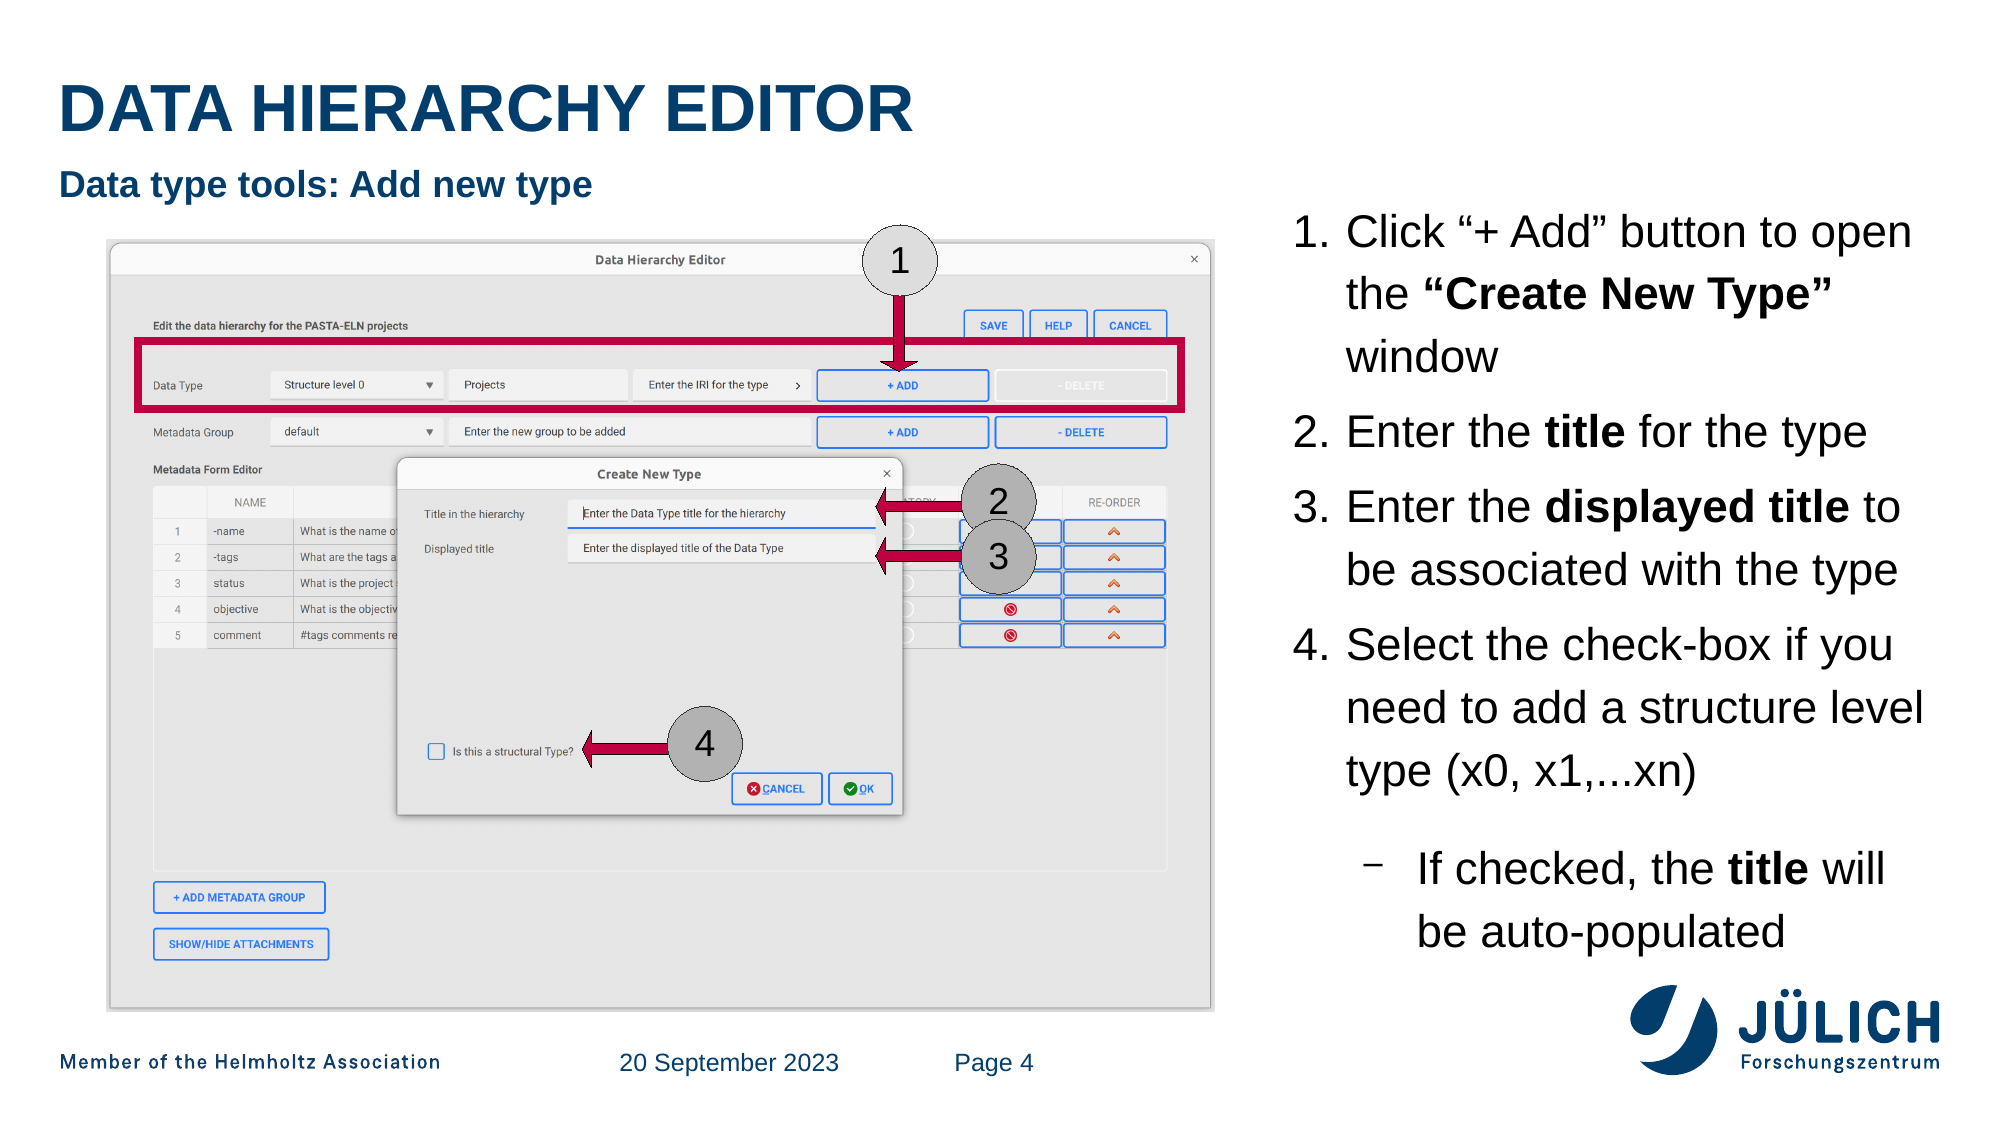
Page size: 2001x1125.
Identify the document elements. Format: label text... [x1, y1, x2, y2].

slide_number 20 September 2023 [619, 1046, 882, 1084]
picture [142, 345, 1177, 405]
text_box [875, 537, 961, 575]
title Data Hierarchy Editor [59, 53, 1938, 193]
text_box [875, 487, 962, 526]
text_box [134, 296, 1185, 413]
list Click “+ Add” button to open the “Create New Type” window Enter the title for the type Enter the displayed title to be associated with the type Select the check-box if you need to add a structure level type (x0, x1,...xn) If checked, the title will be auto-populated [1275, 193, 1938, 832]
picture [106, 239, 1215, 1012]
text_box 4 [667, 706, 743, 782]
list Data type tools: Add new type [58, 154, 1937, 238]
slide_number Page <number> [954, 1046, 1073, 1084]
text_box 3 [961, 519, 1037, 595]
text_box [582, 730, 668, 768]
text_box 2 [961, 463, 1037, 529]
text_box 1 [862, 224, 938, 297]
